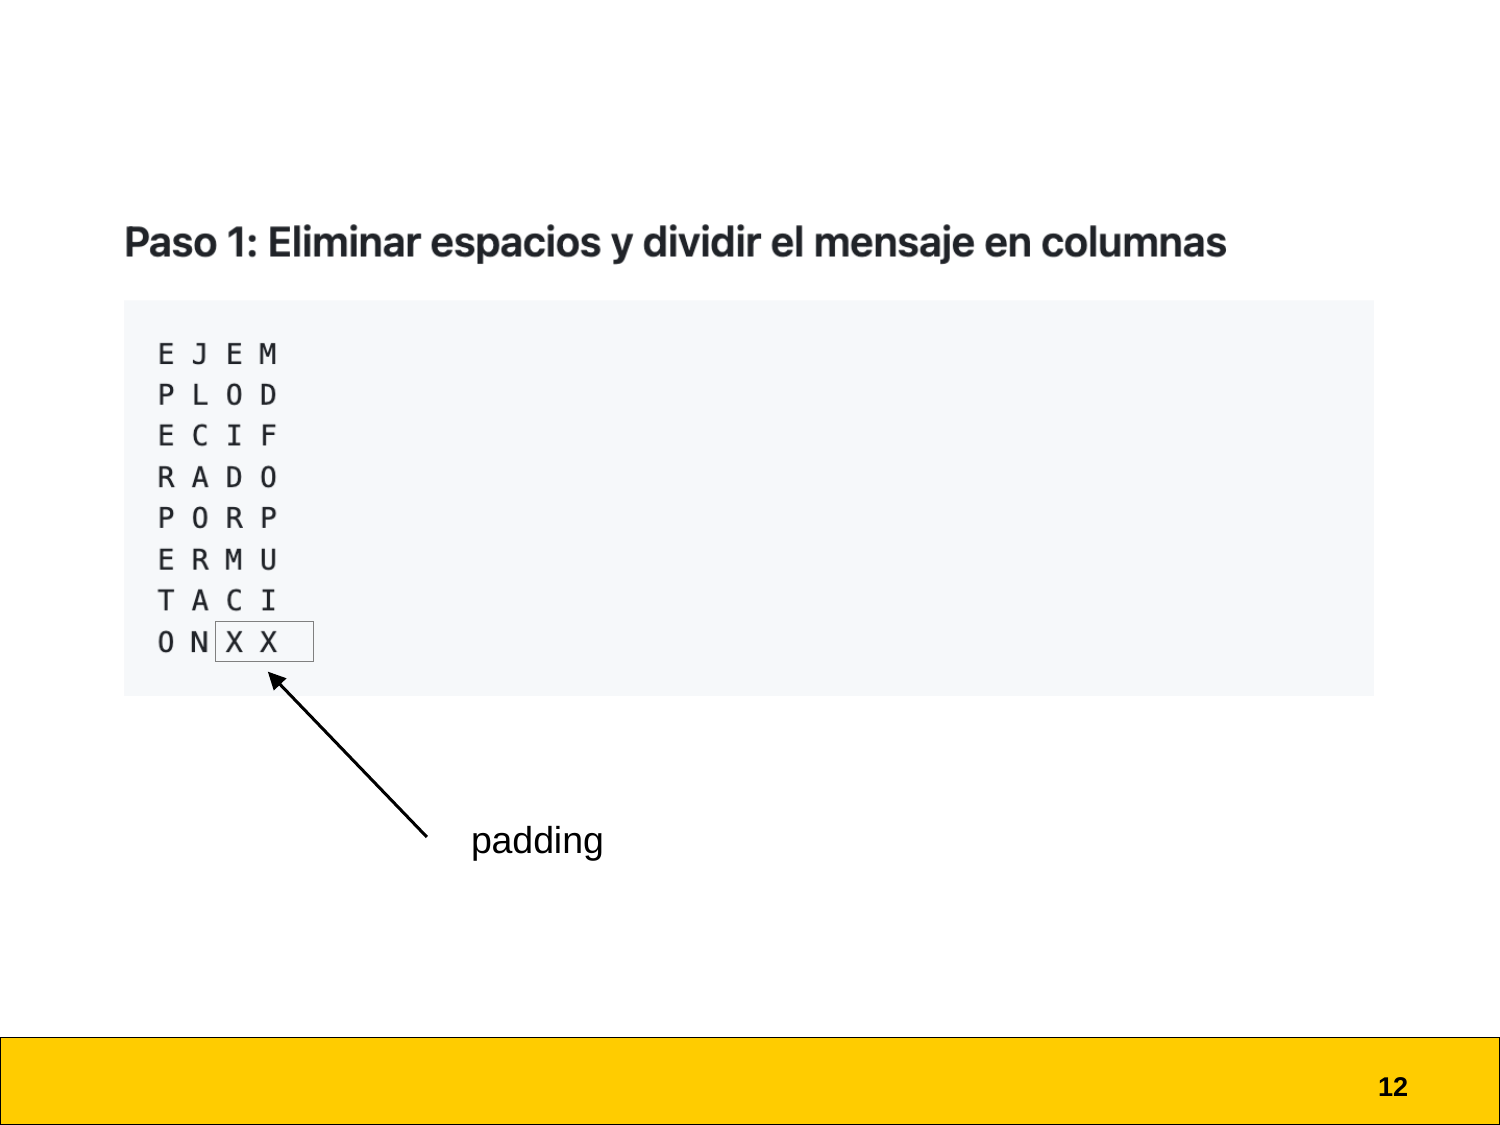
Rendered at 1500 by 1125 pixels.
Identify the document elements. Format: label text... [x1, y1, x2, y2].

text_box padding [456, 811, 902, 902]
picture [96, 196, 1374, 720]
